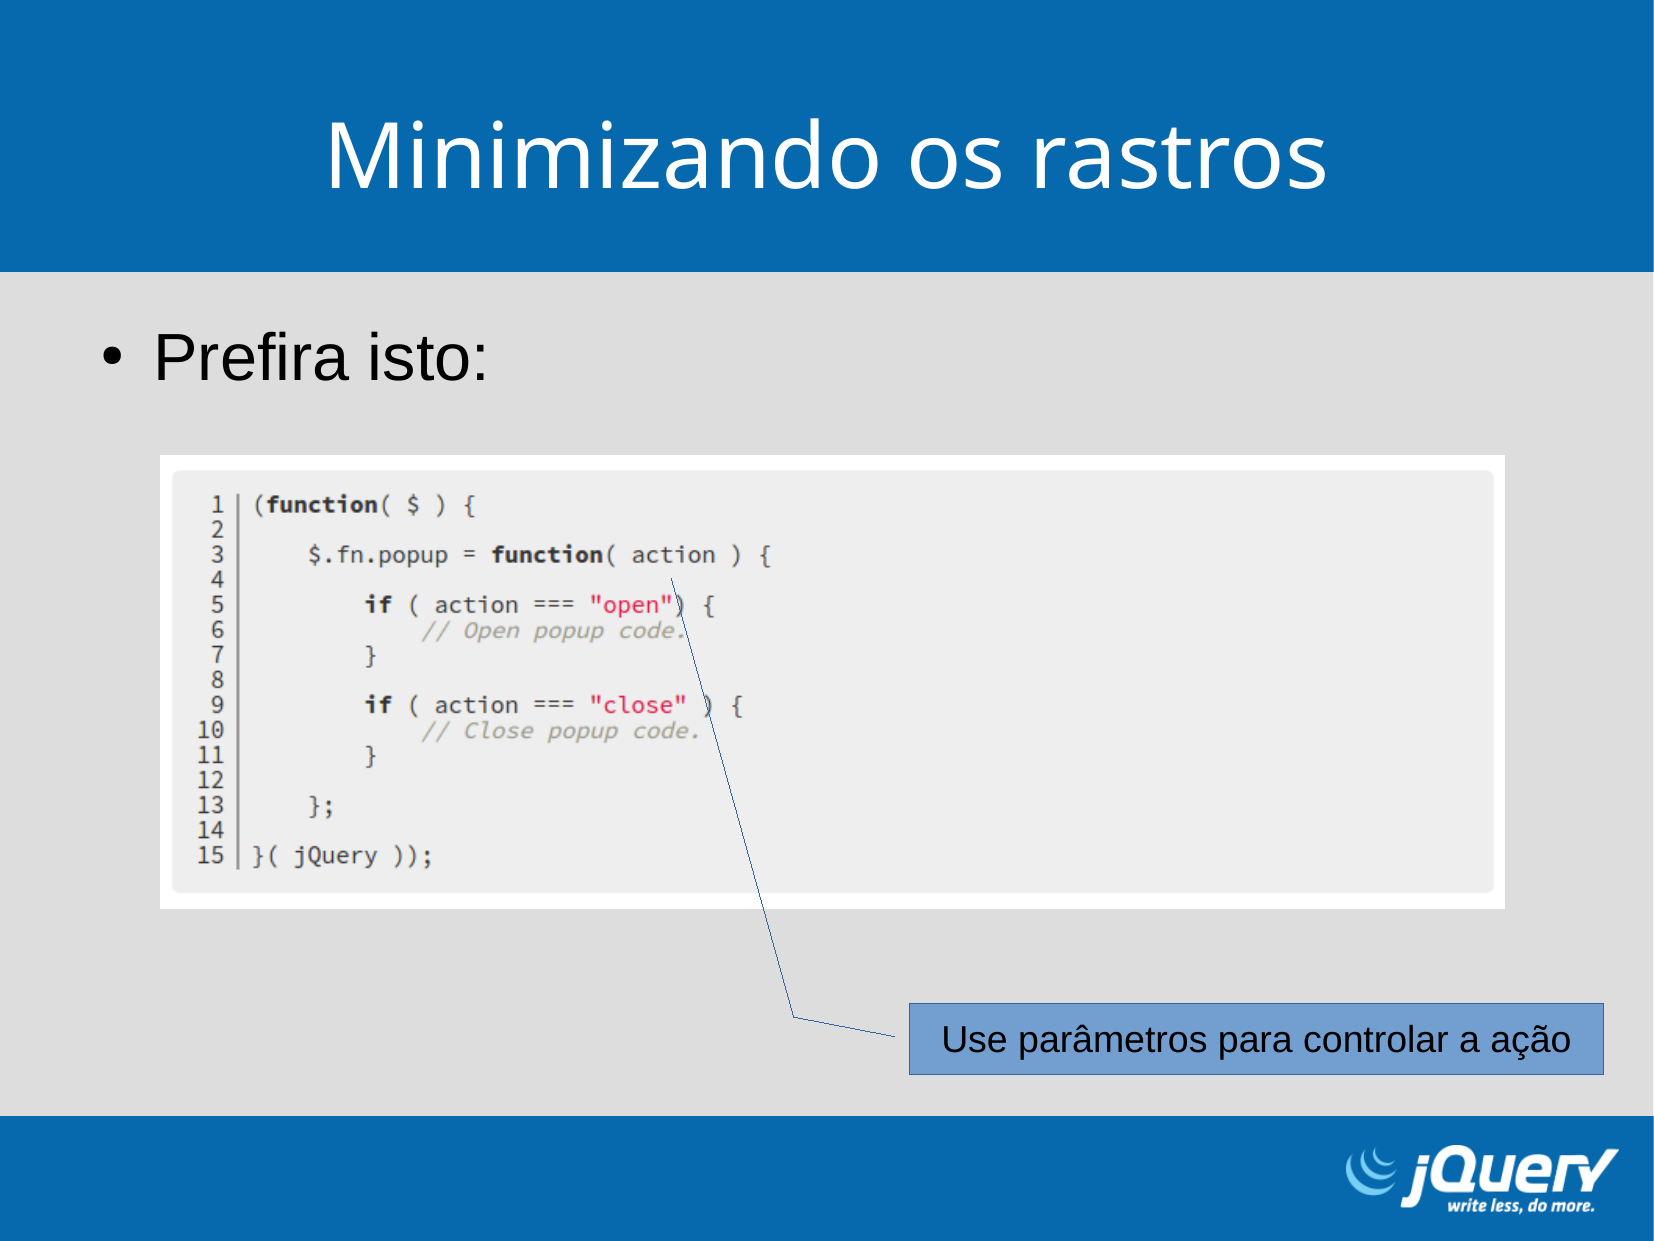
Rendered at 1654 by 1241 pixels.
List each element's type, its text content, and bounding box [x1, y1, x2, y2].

text_box Use parâmetros para controlar a ação [909, 1004, 1603, 1075]
picture [0, 0, 1654, 272]
title Minimizando os rastros [82, 49, 1571, 257]
list Prefira isto: [82, 320, 1571, 1040]
picture [0, 1116, 1654, 1241]
picture [160, 455, 1505, 910]
